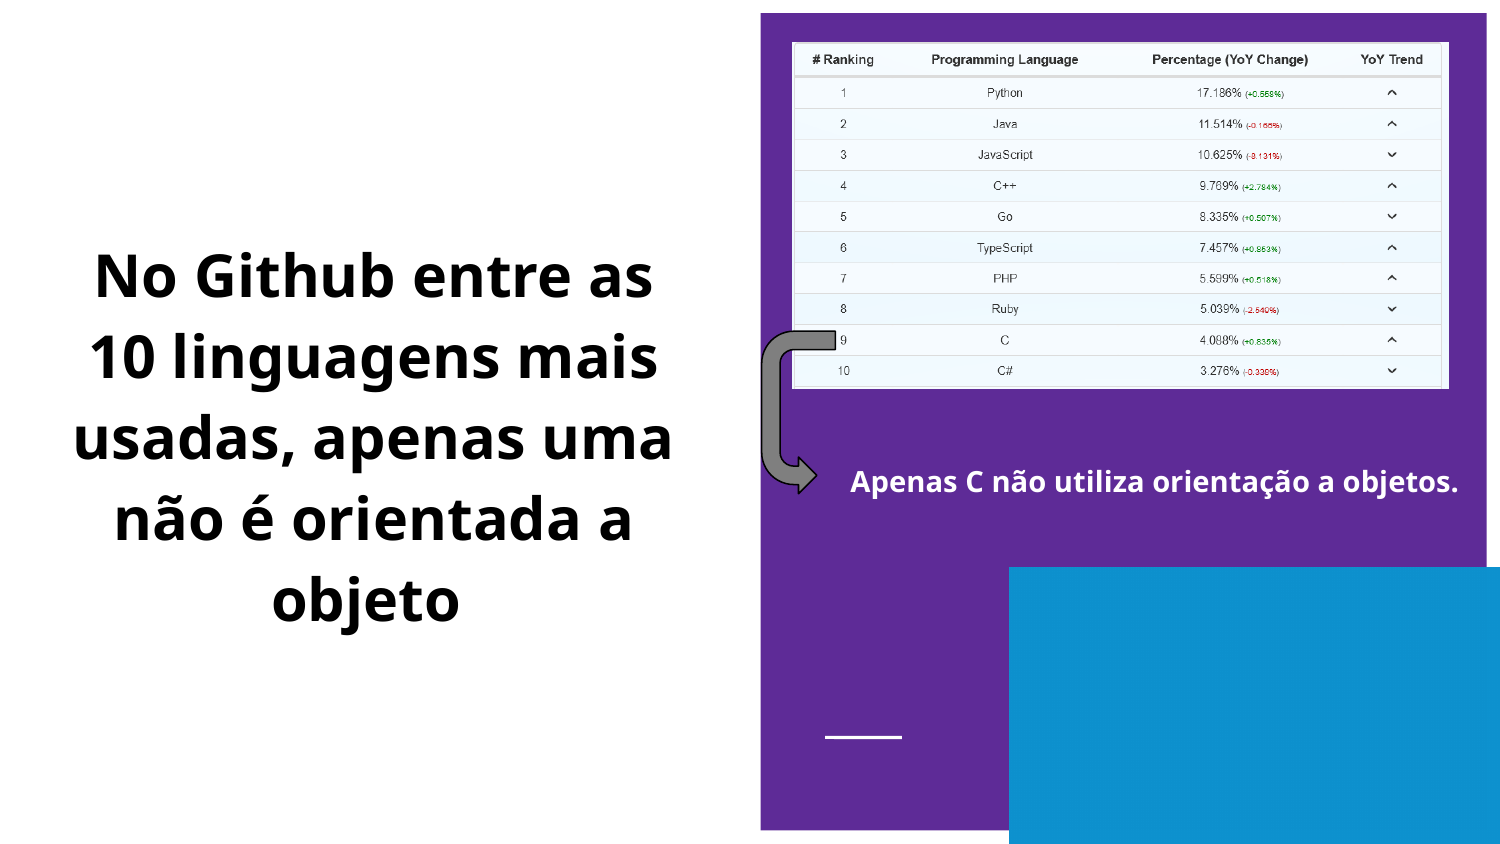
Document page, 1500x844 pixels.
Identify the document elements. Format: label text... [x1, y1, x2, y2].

title No Github entre as 10 linguagens mais usadas, apenas uma não é orientada a objeto [42, 208, 706, 655]
text_box [761, 331, 836, 494]
text_box Apenas C não utiliza orientação a objetos. [835, 447, 1500, 514]
picture [792, 42, 1449, 389]
